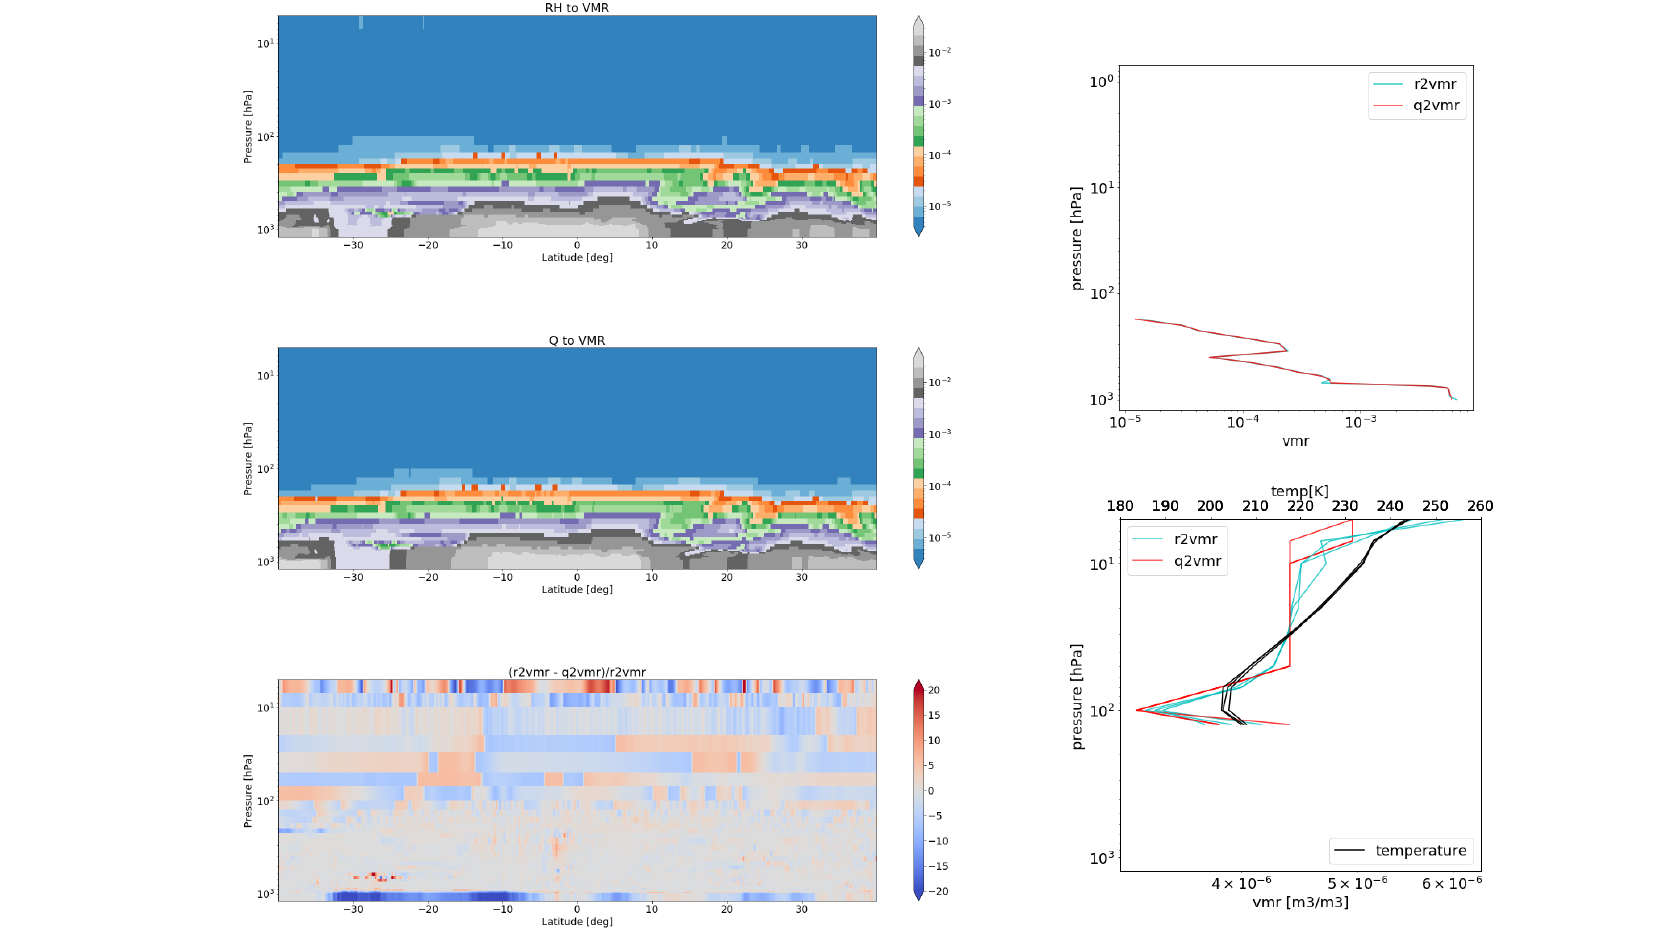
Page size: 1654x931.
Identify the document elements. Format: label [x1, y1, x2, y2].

picture [1065, 59, 1478, 454]
picture [240, 0, 955, 931]
picture [1065, 479, 1499, 915]
